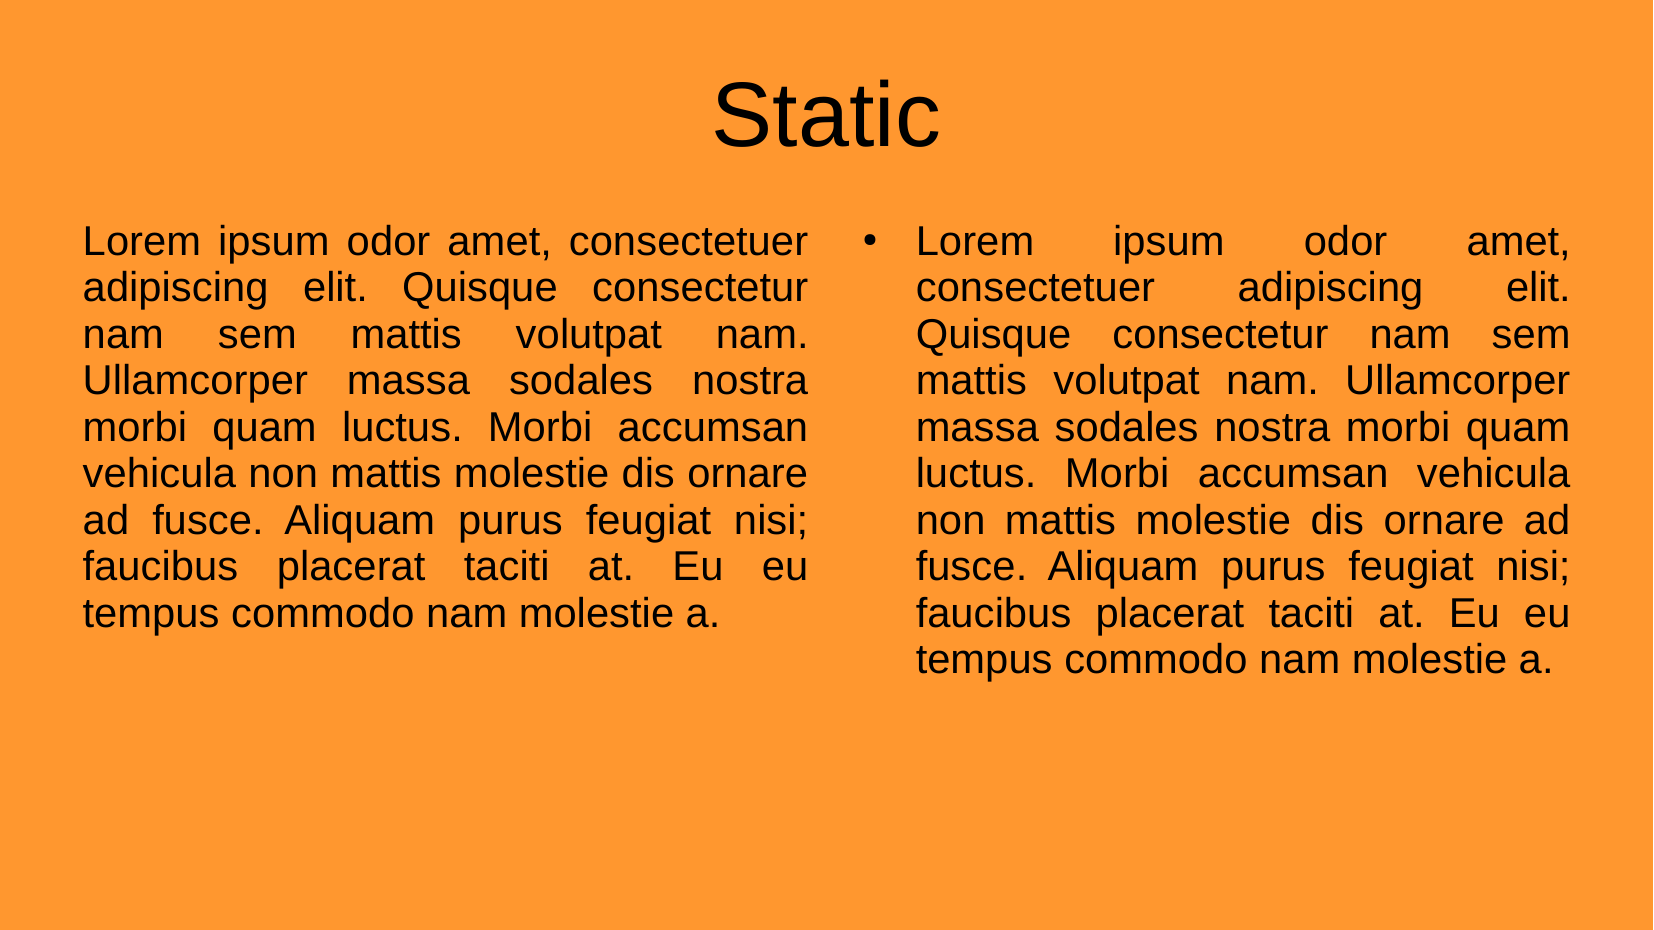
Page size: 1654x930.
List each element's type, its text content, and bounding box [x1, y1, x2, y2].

list Lorem ipsum odor amet, consectetuer adipiscing elit. Quisque consectetur nam sem mattis volutpat nam. Ullamcorper massa sodales nostra morbi quam luctus. Morbi accumsan vehicula non mattis molestie dis ornare ad fusce. Aliquam purus feugiat nisi; faucibus placerat taciti at. Eu eu tempus commodo nam molestie a. [82, 217, 809, 757]
list Lorem ipsum odor amet, consectetuer adipiscing elit. Quisque consectetur nam sem mattis volutpat nam. Ullamcorper massa sodales nostra morbi quam luctus. Morbi accumsan vehicula non mattis molestie dis ornare ad fusce. Aliquam purus feugiat nisi; faucibus placerat taciti at. Eu eu tempus commodo nam molestie a. [844, 217, 1571, 757]
title Static [82, 37, 1571, 193]
